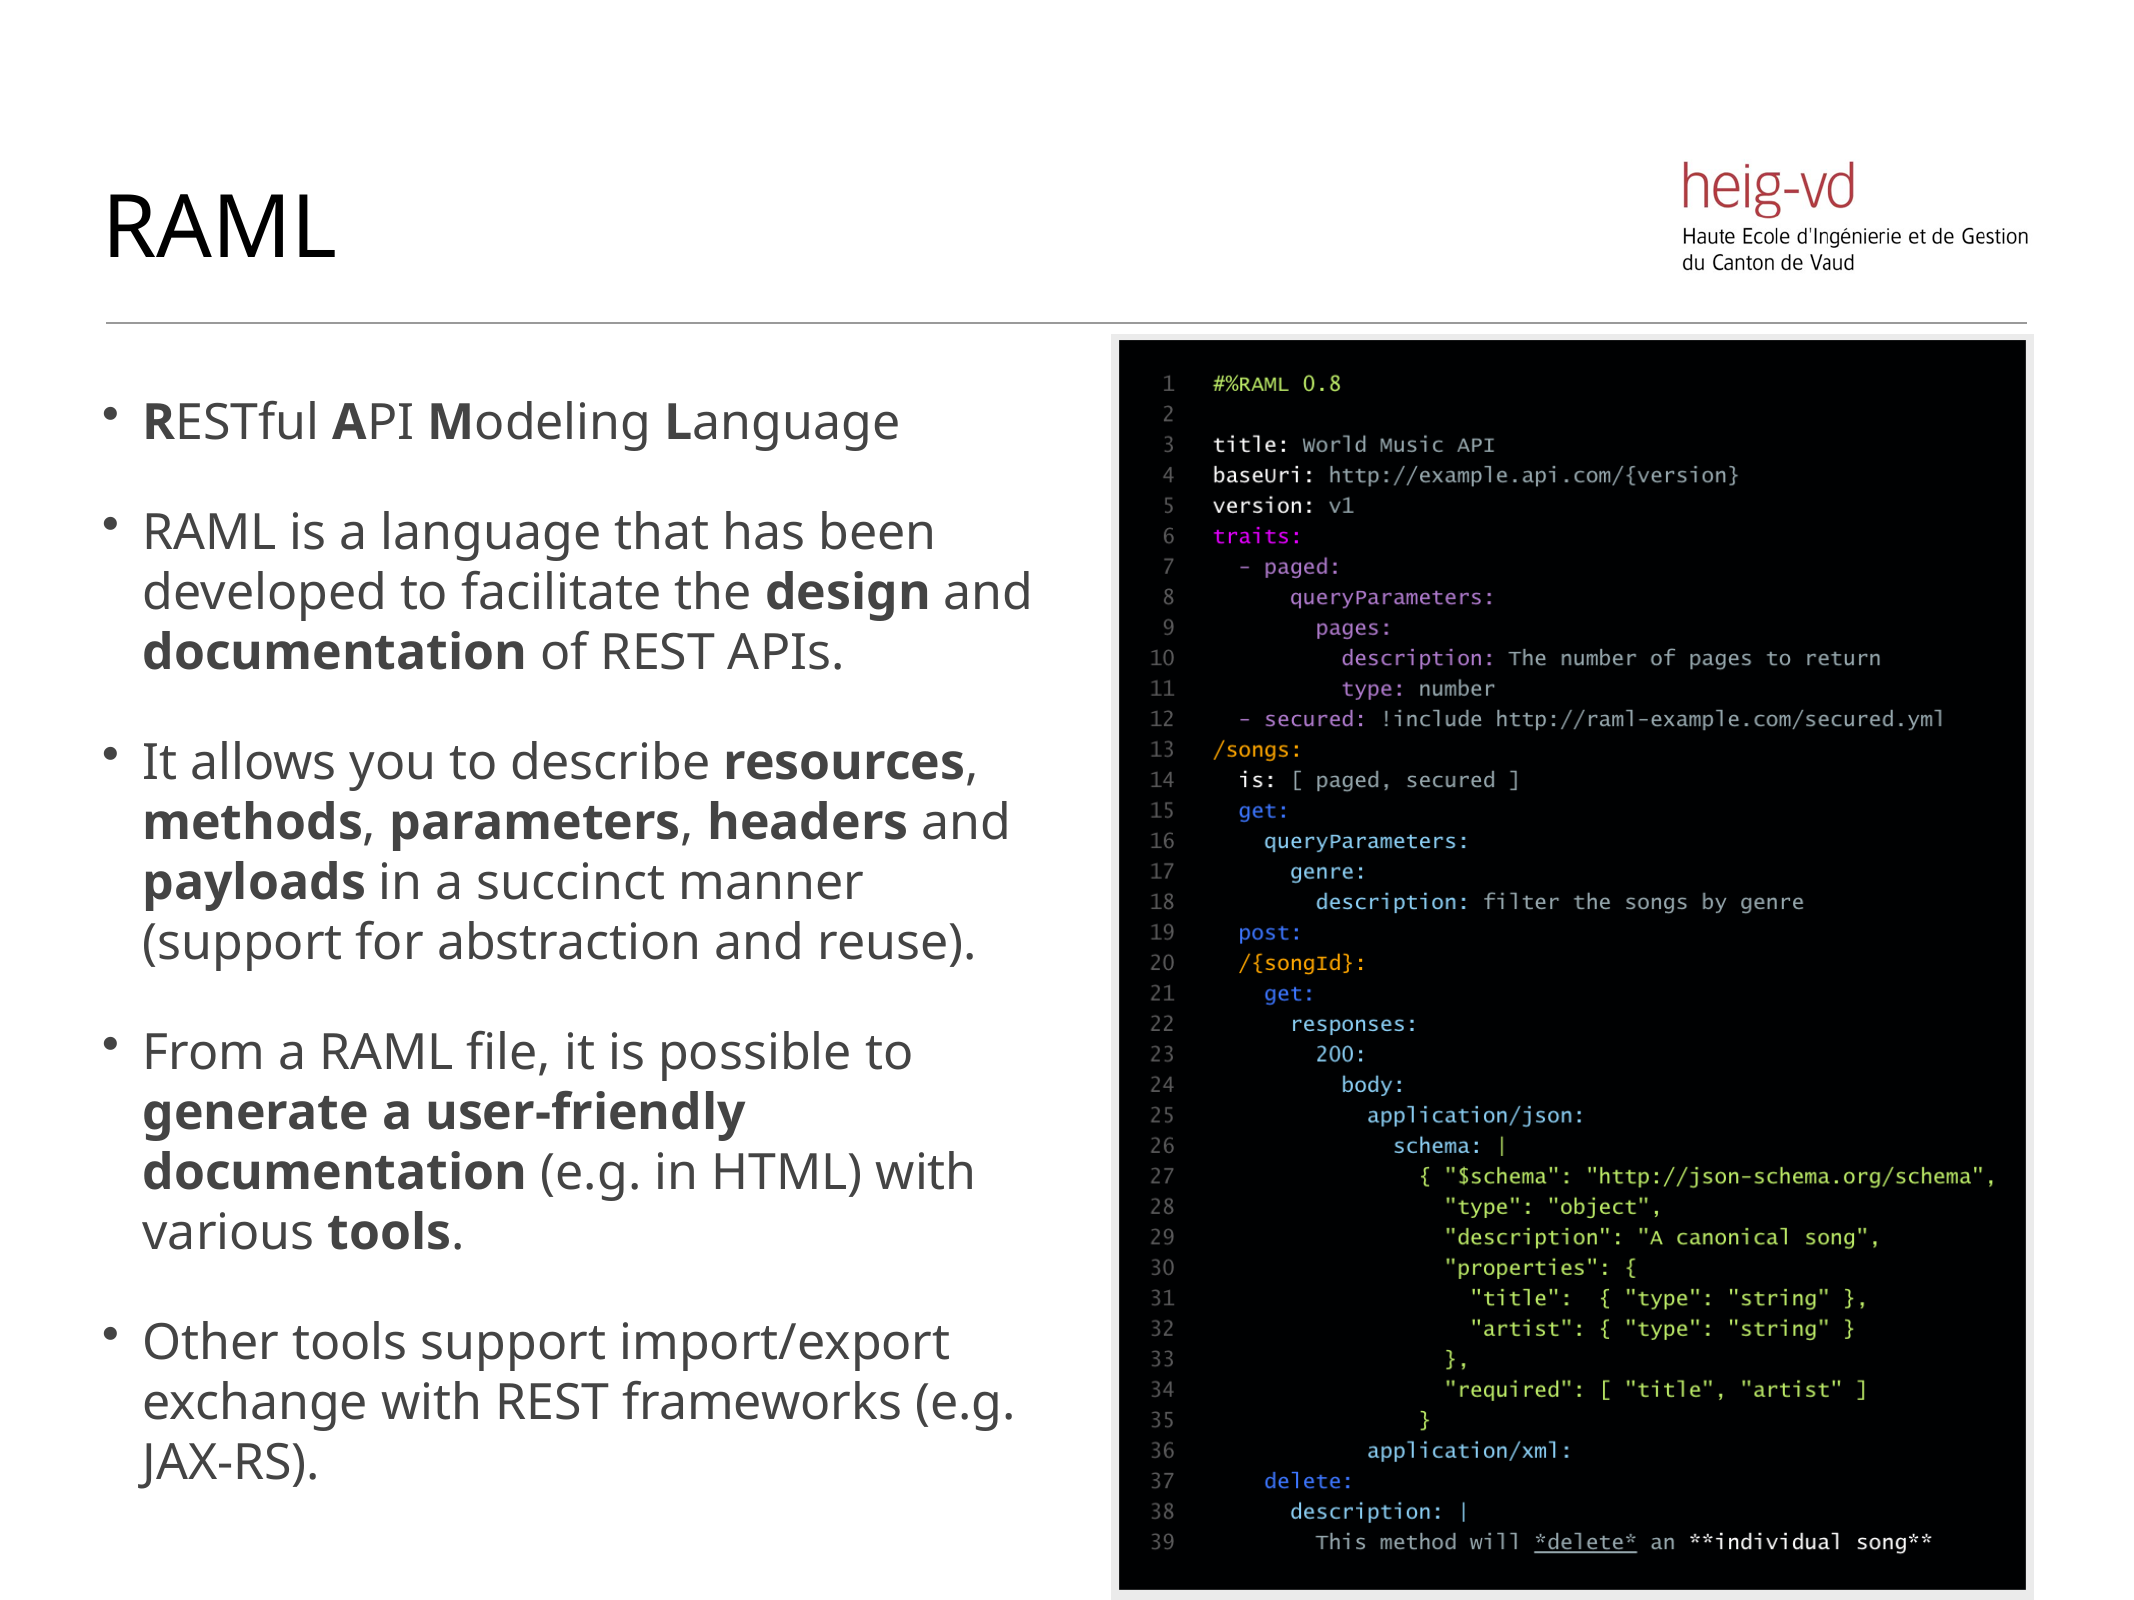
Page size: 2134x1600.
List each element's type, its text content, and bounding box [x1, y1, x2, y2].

picture [1111, 334, 2034, 1600]
title RAML [93, 54, 2040, 284]
list RESTful API Modeling Language RAML is a language that has been developed to facilitate the design and documentation of REST APIs. It allows you to describe resources, methods, parameters, headers and payloads in a succinct manner (support for abstraction and reuse). From a RAML file, it is possible to generate a user-friendly documentation (e.g. in HTML) with various tools. Other tools support import/export exchange with REST frameworks (e.g. JAX-RS). [93, 381, 1083, 1520]
